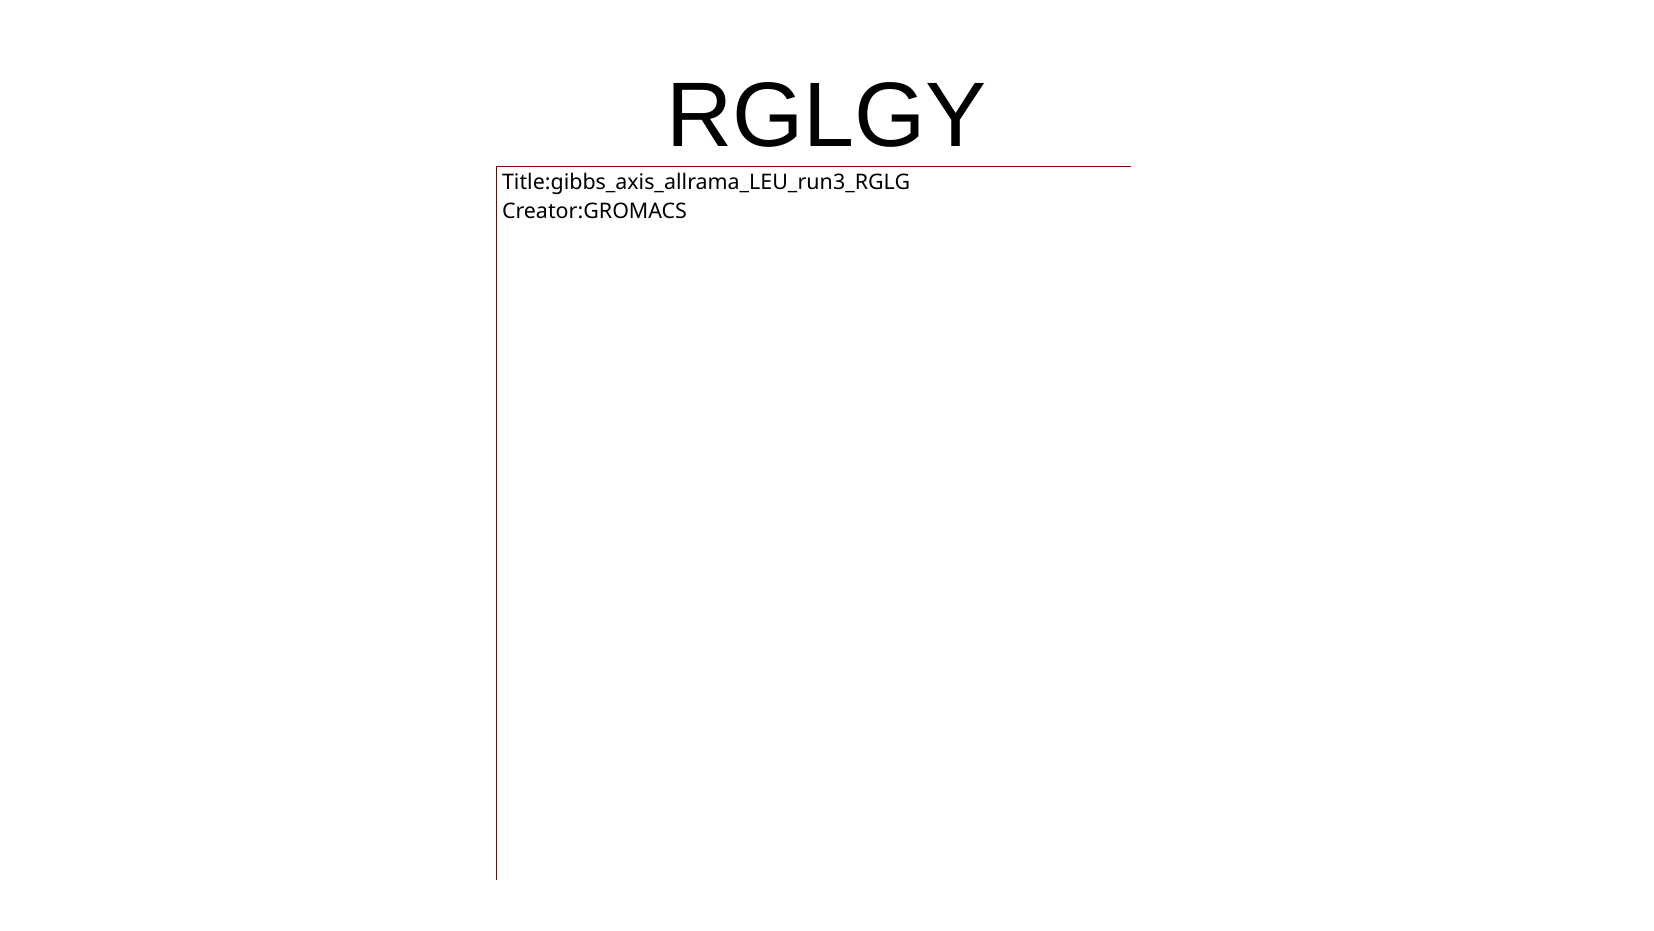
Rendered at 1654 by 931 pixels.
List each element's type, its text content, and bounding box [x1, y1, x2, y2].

title RGLGY [82, 37, 1571, 193]
picture [495, 165, 1131, 880]
